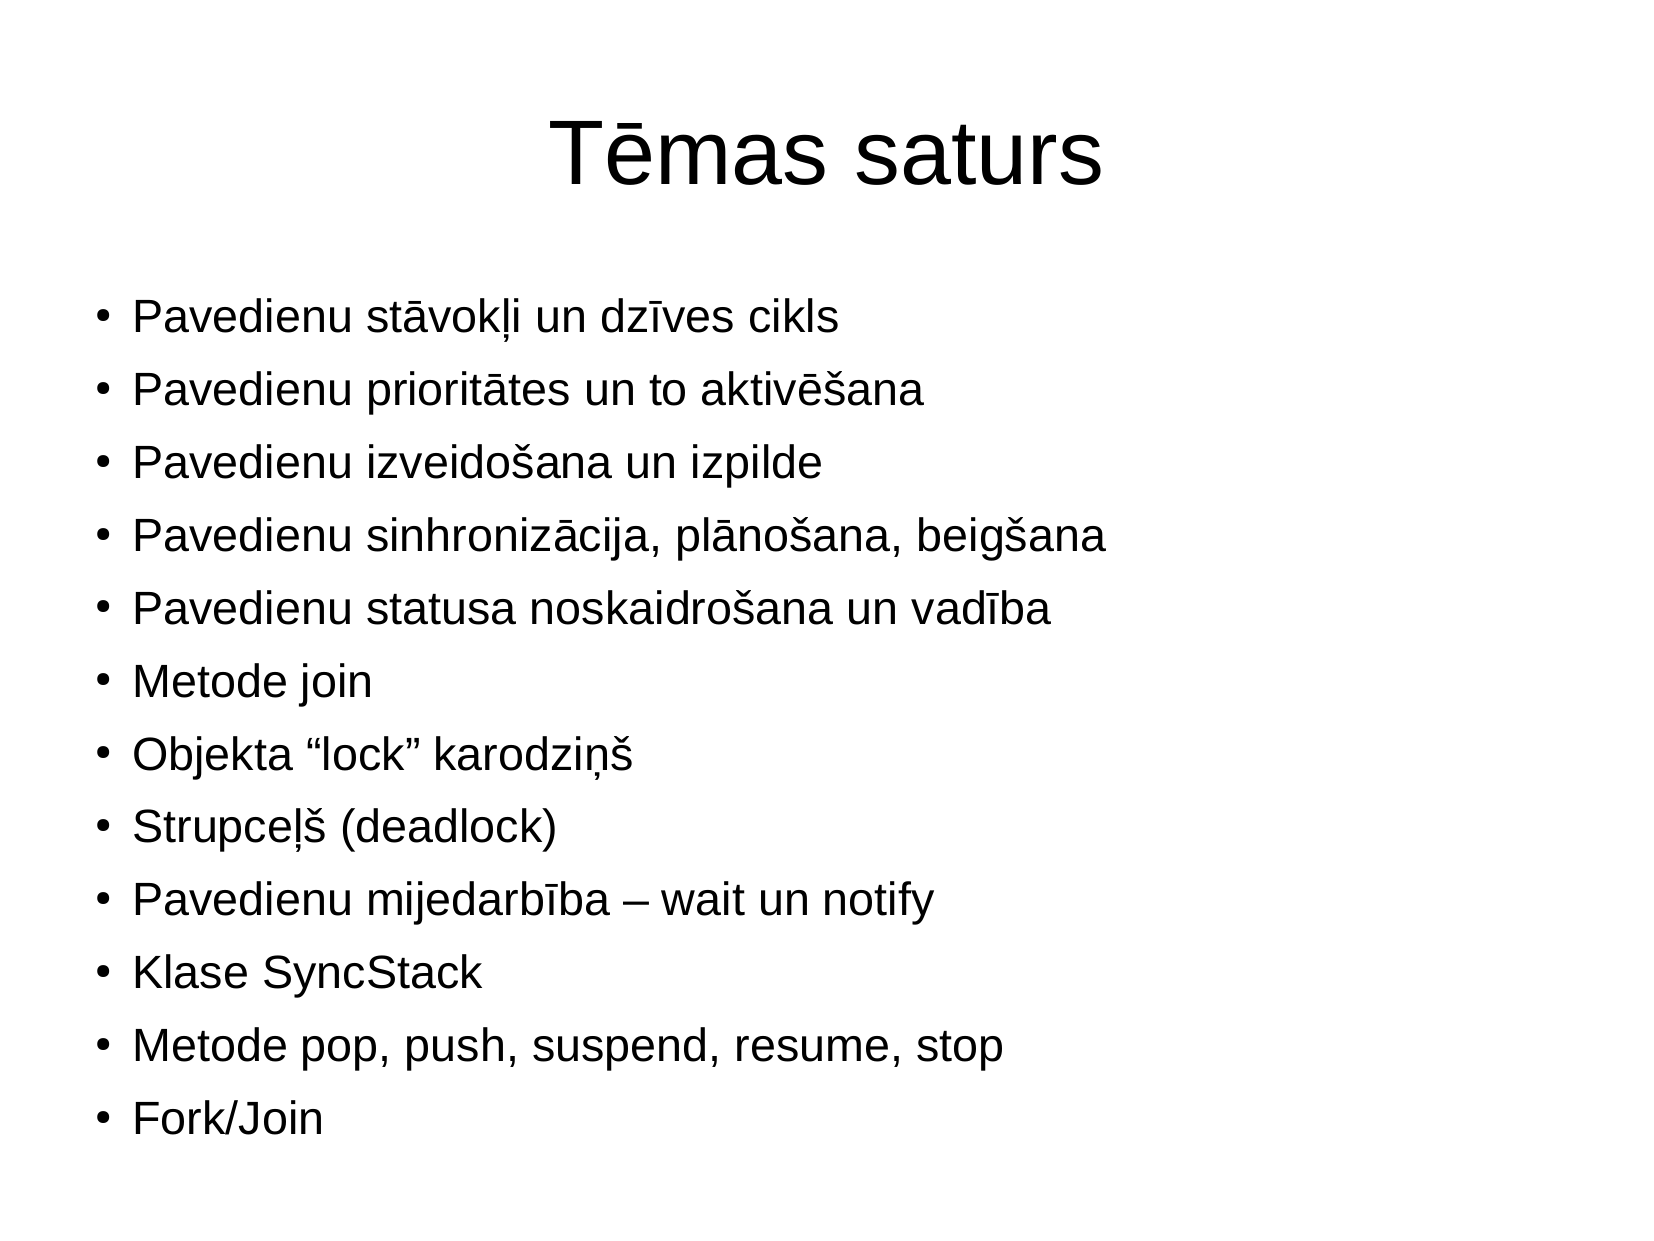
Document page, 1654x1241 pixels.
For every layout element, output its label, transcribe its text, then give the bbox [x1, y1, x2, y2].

list Pavedienu stāvokļi un dzīves cikls Pavedienu prioritātes un to aktivēšana Pavedienu izveidošana un izpilde Pavedienu sinhronizācija, plānošana, beigšana Pavedienu statusa noskaidrošana un vadība Metode join Objekta “lock” karodziņš Strupceļš (deadlock) Pavedienu mijedarbība – wait un notify Klase SyncStack Metode pop, push, suspend, resume, stop Fork/Join [82, 290, 1538, 1146]
title Tēmas saturs [82, 49, 1571, 257]
